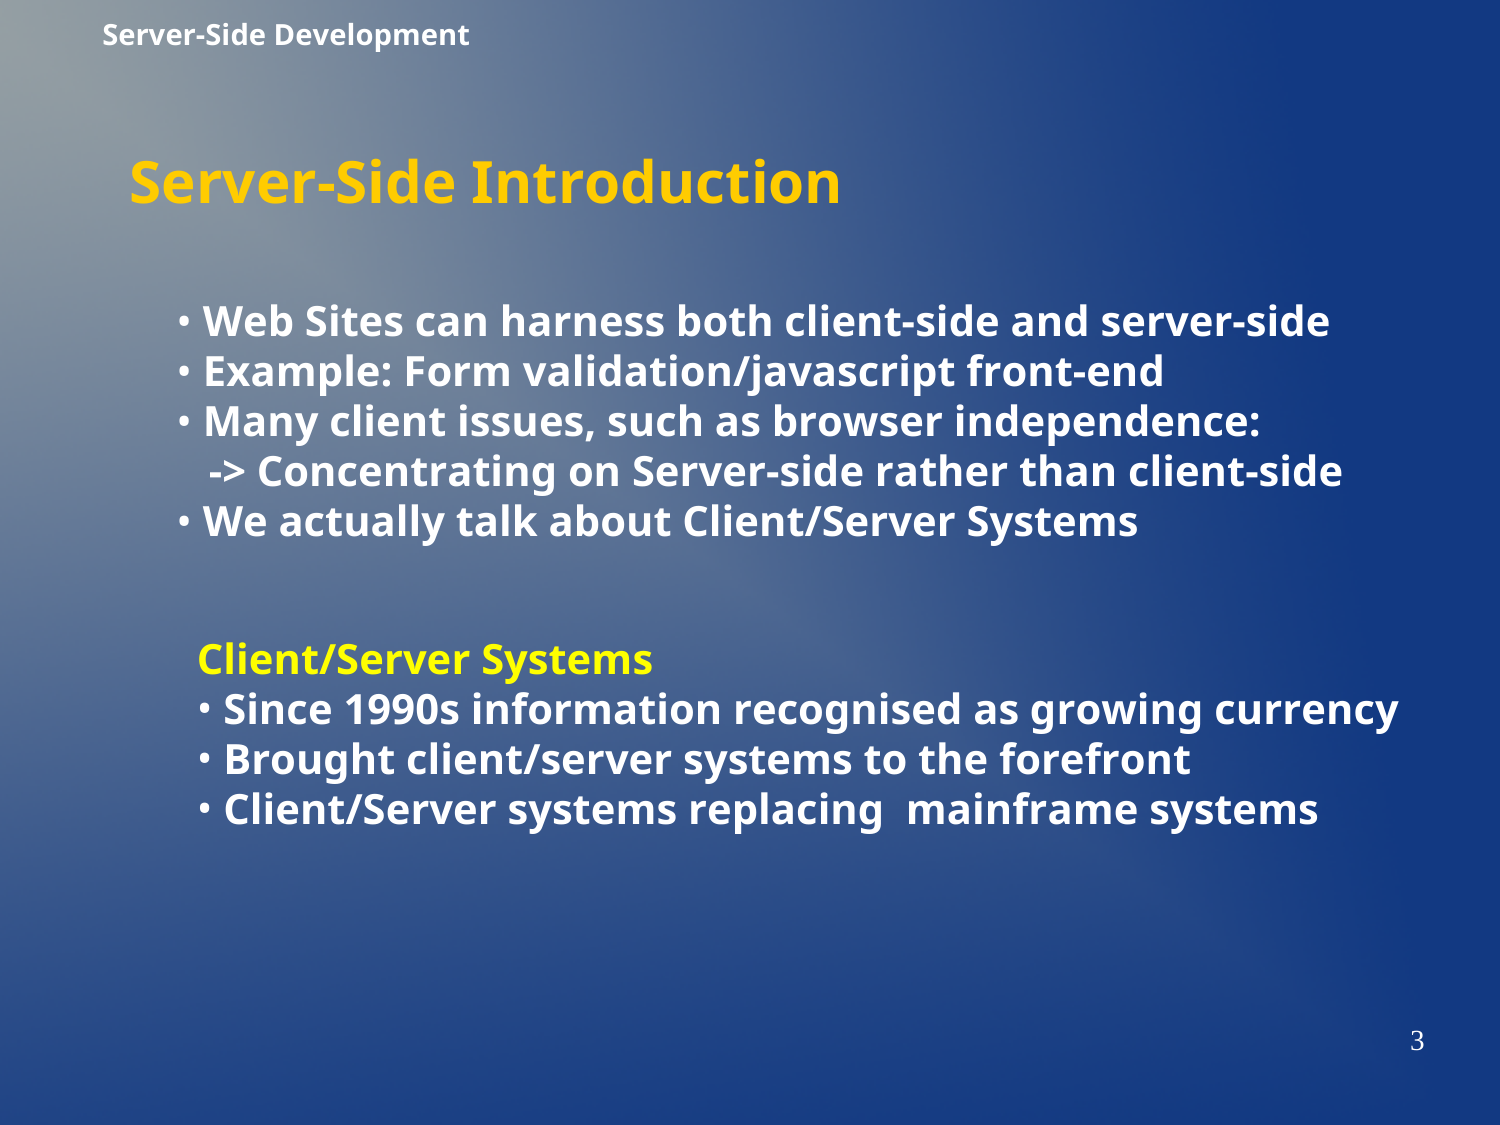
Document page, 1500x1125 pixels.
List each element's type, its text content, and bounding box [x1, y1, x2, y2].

text_box Web Sites can harness both client-side and server-side Example: Form validation/javascript front-end Many client issues, such as browser independence: -> Concentrating on Server-side rather than client-side We actually talk about Client/Server Systems [161, 287, 1360, 554]
text_box Server-Side Introduction [115, 137, 859, 223]
text_box Server-Side Development [87, 8, 486, 59]
text_box Client/Server Systems Since 1990s information recognised as growing currency Brought client/server systems to the forefront Client/Server systems replacing mainframe systems [182, 624, 1415, 841]
picture [0, 0, 1500, 1125]
